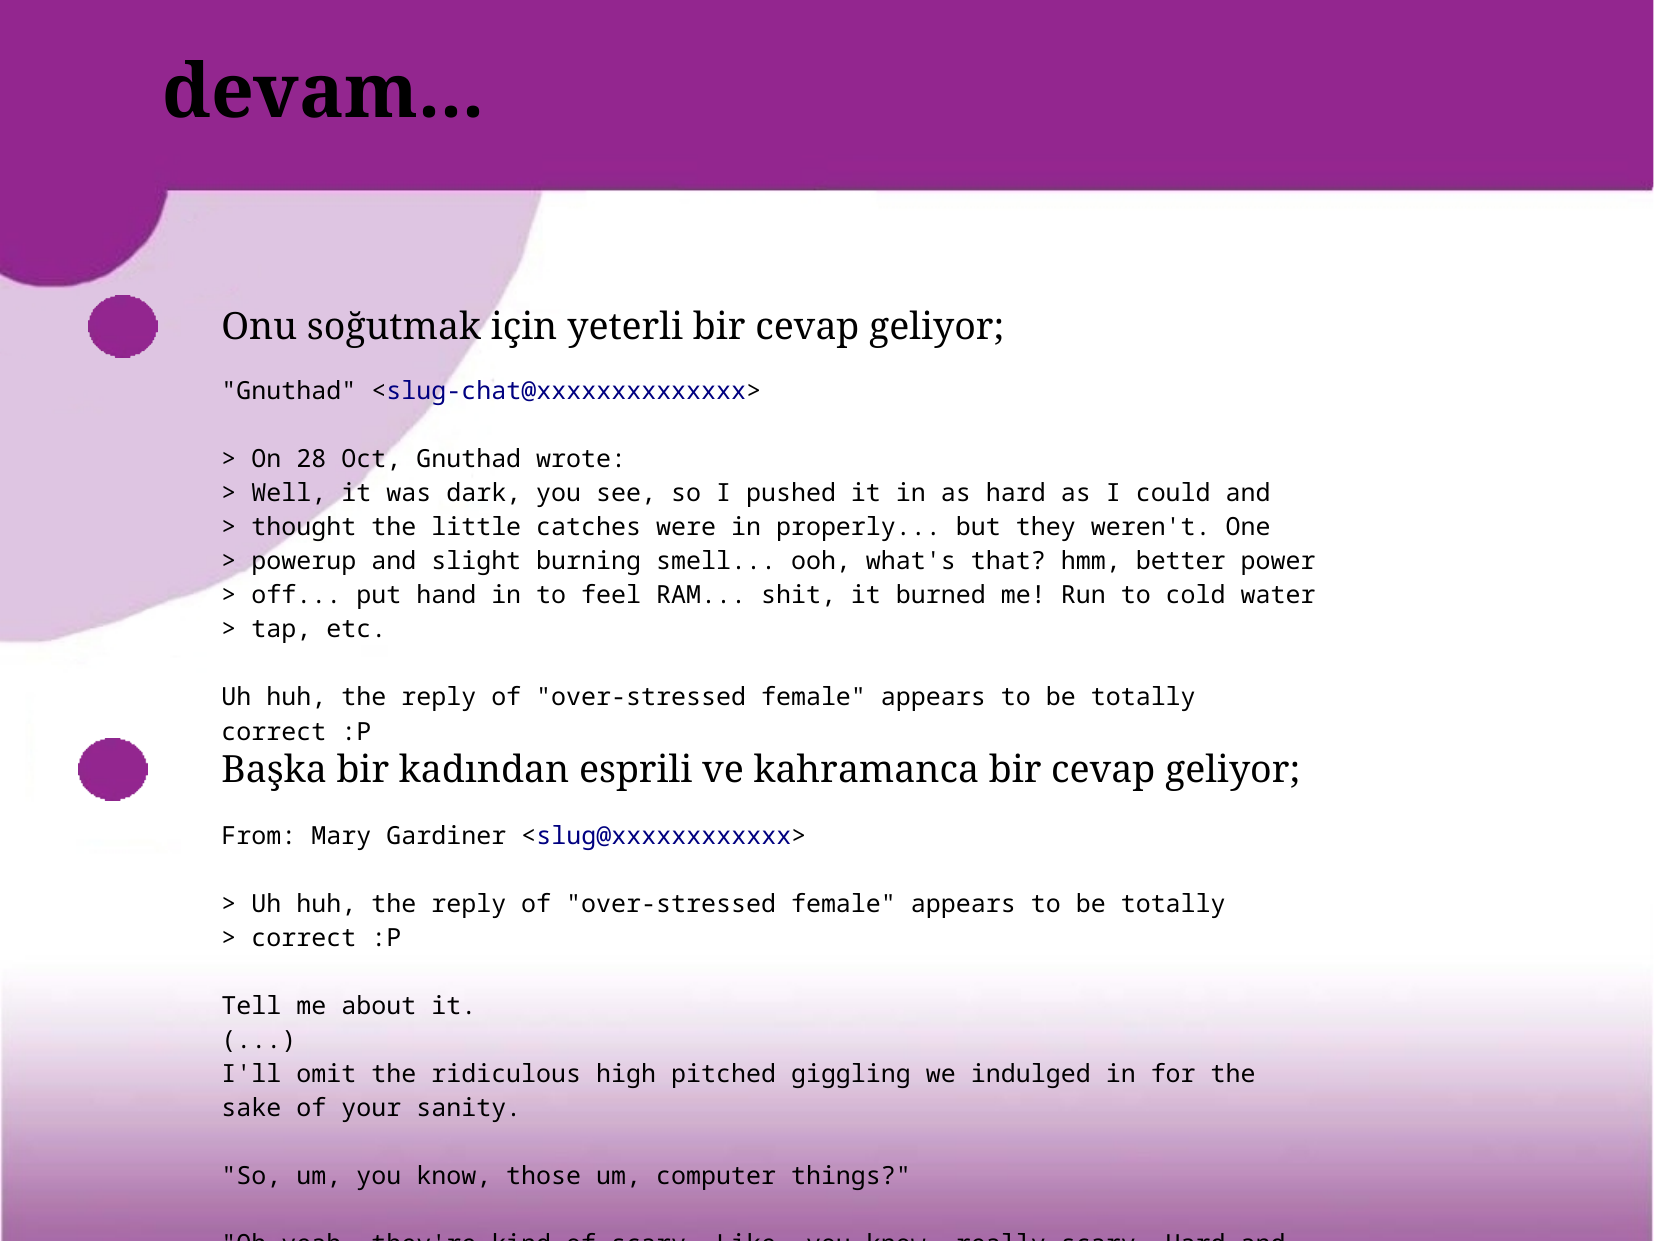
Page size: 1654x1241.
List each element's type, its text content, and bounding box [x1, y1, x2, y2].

text_box Başka bir kadından esprili ve kahramanca bir cevap geliyor; [206, 735, 1477, 794]
text_box Onu soğutmak için yeterli bir cevap geliyor; [206, 292, 1300, 352]
picture [0, 0, 1654, 1241]
text_box From: Mary Gardiner <slug@xxxxxxxxxxxx> > Uh huh, the reply of "over-stressed female" appears to be totally > correct :P Tell me about it. (...) I'll omit the ridiculous high pitched giggling we indulged in for the sake of your sanity. "So, um, you know, those um, computer things?" "Oh yeah, they're kind of scary. Like, you know, really scary. Hard and stuff. It makes me, like, stress, and stuff. [206, 810, 1625, 1211]
text_box "Gnuthad" <slug-chat@xxxxxxxxxxxxxx> > On 28 Oct, Gnuthad wrote: > Well, it was dark, you see, so I pushed it in as hard as I could and > thought the little catches were in properly... but they weren't. One > powerup and slight burning smell... ooh, what's that? hmm, better power > off... put hand in to feel RAM... shit, it burned me! Run to cold water > tap, etc. Uh huh, the reply of "over-stressed female" appears to be totally correct :P [206, 365, 1595, 739]
text_box devam... [147, 29, 1182, 132]
